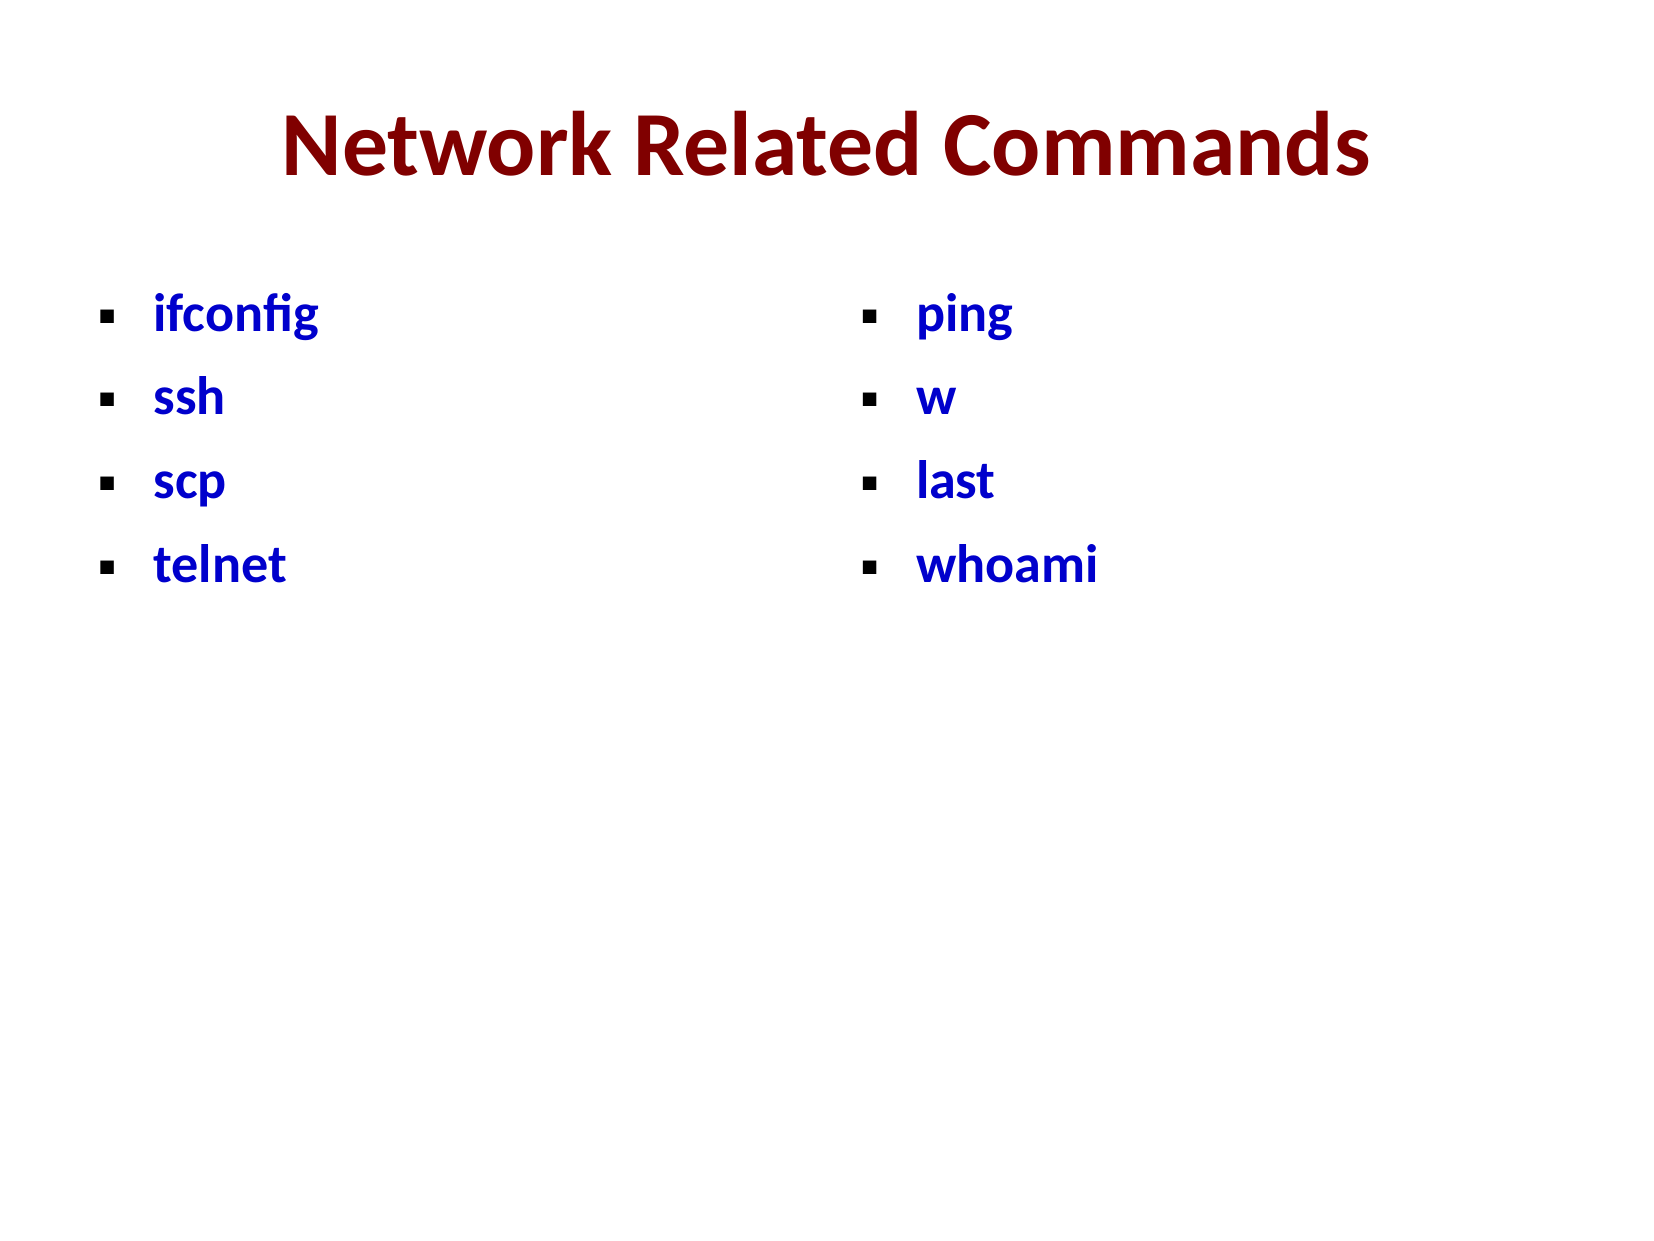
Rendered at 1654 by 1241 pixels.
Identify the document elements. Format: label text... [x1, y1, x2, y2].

list ifconfig ssh scp telnet [82, 290, 809, 1010]
title Network Related Commands [82, 49, 1571, 257]
list ping w last whoami [845, 290, 1572, 1010]
